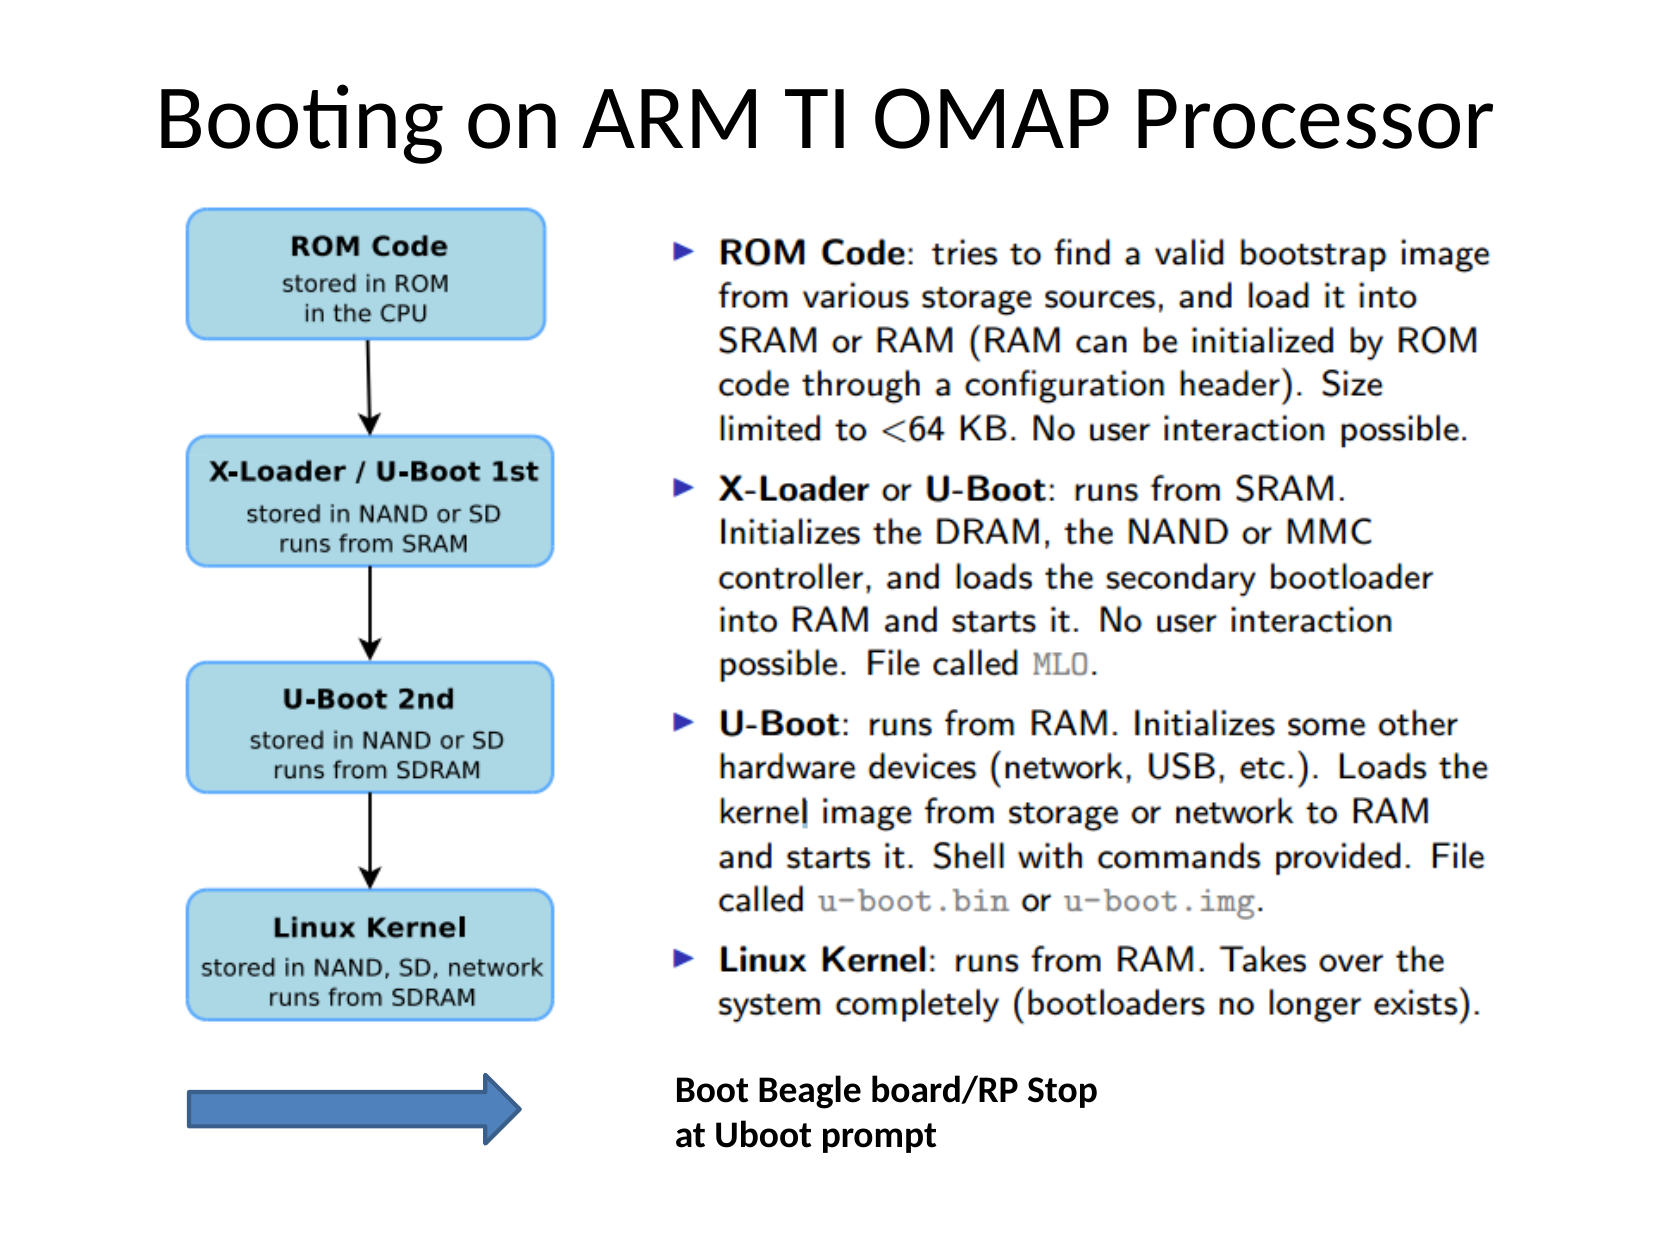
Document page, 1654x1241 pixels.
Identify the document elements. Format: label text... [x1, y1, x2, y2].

text_box Booting on ARM TI OMAP Processor [82, 49, 1571, 257]
text_box [189, 1074, 520, 1144]
text_box Boot Beagle board/RP Stop at Uboot prompt [290, 1057, 1630, 1163]
picture [124, 257, 1530, 1058]
